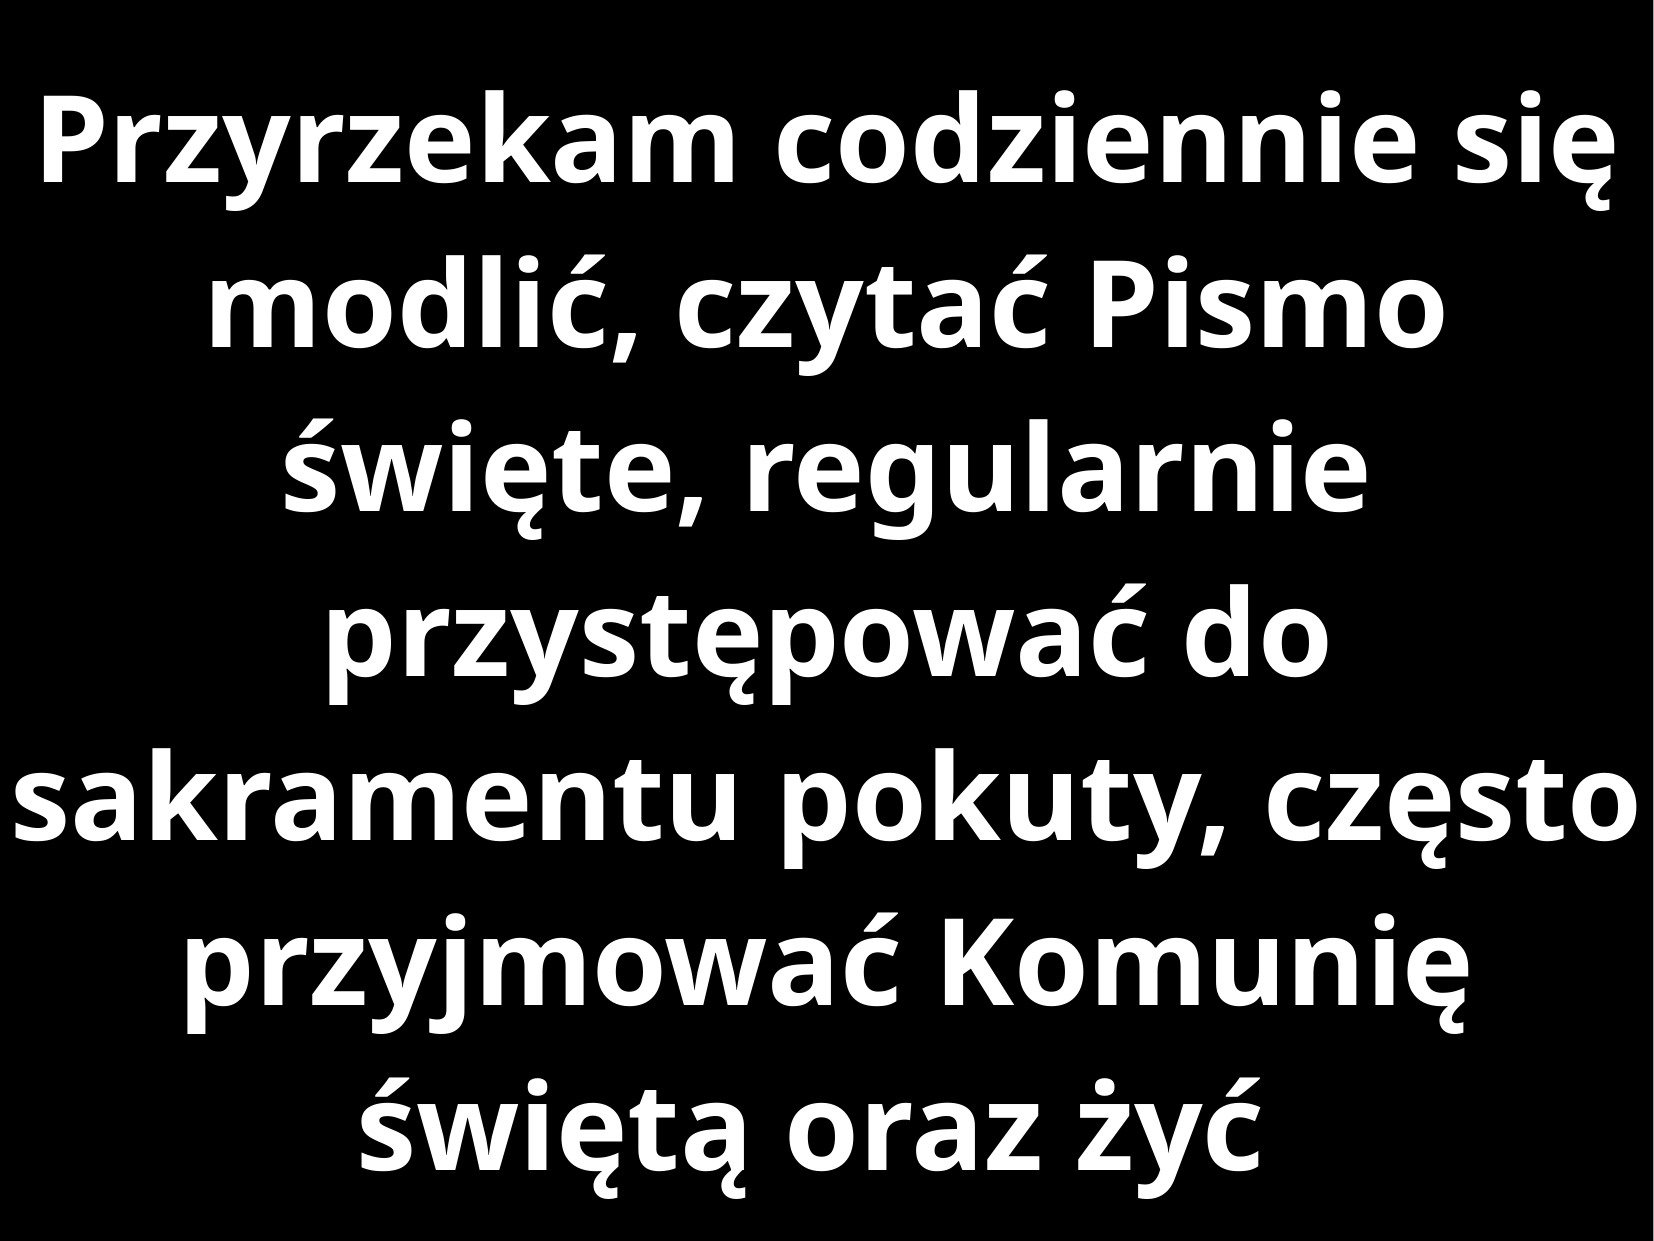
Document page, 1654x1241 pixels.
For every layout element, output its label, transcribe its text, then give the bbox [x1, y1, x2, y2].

title Przyrzekam codziennie się modlić, czytać Pismo święte, regularnie przystępować do sakramentu pokuty, często przyjmować Komunię świętą oraz żyć [0, 0, 1654, 1241]
